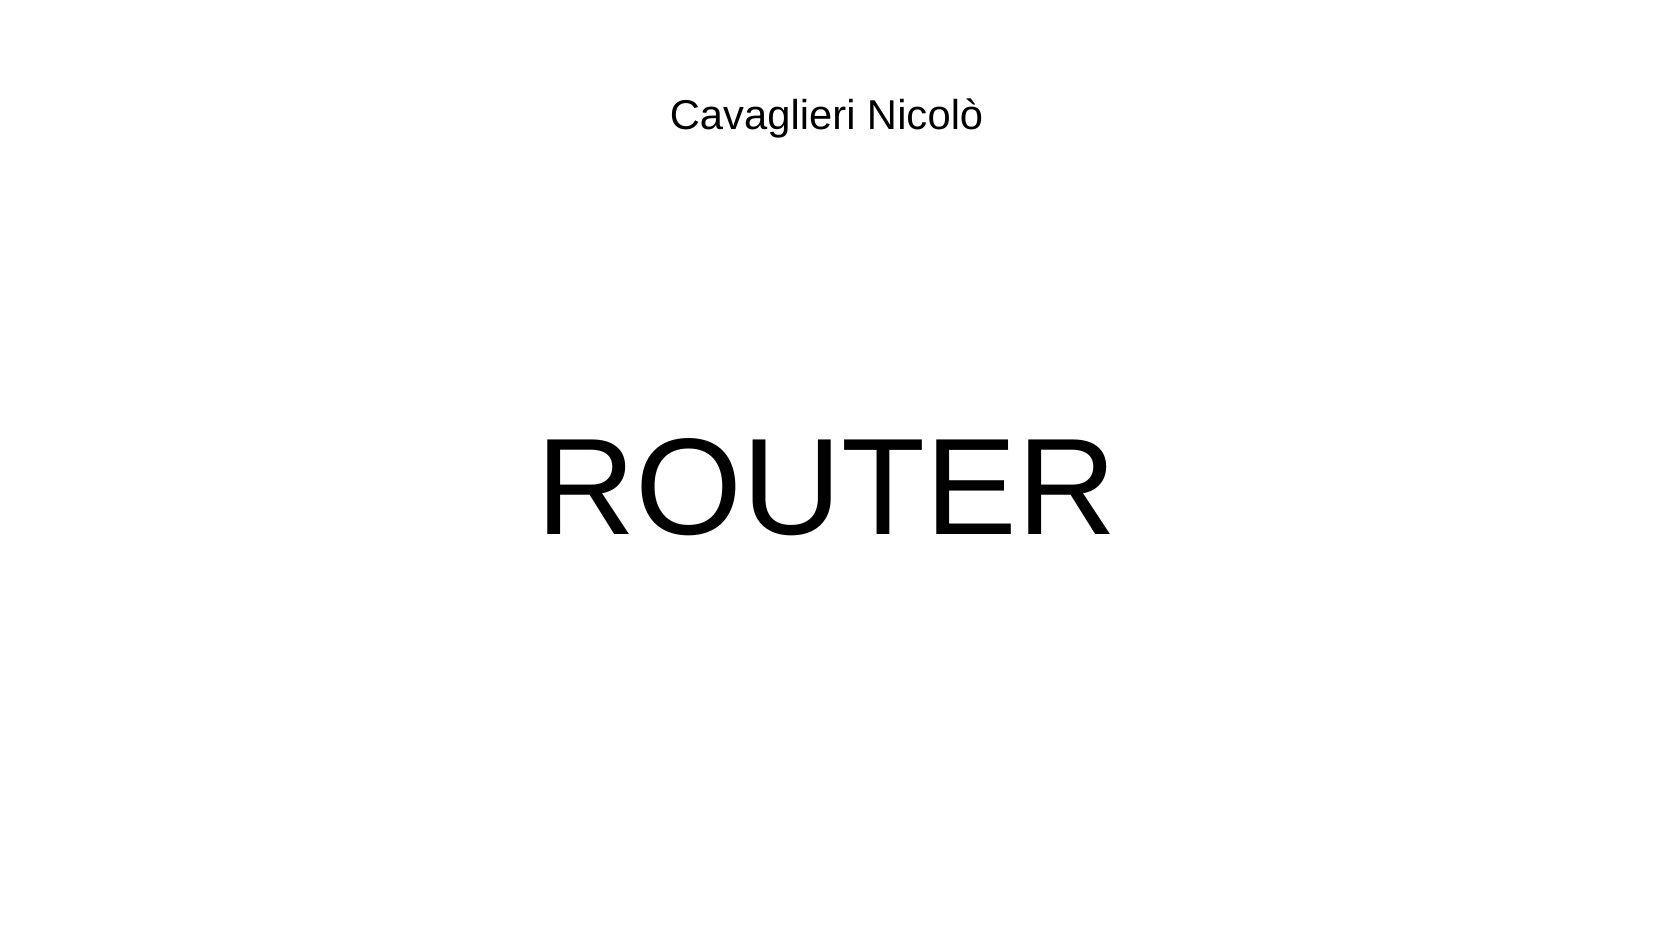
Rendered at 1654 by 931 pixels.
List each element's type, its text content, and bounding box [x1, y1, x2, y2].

subtitle ROUTER [82, 217, 1571, 758]
title Cavaglieri Nicolò [82, 37, 1571, 193]
